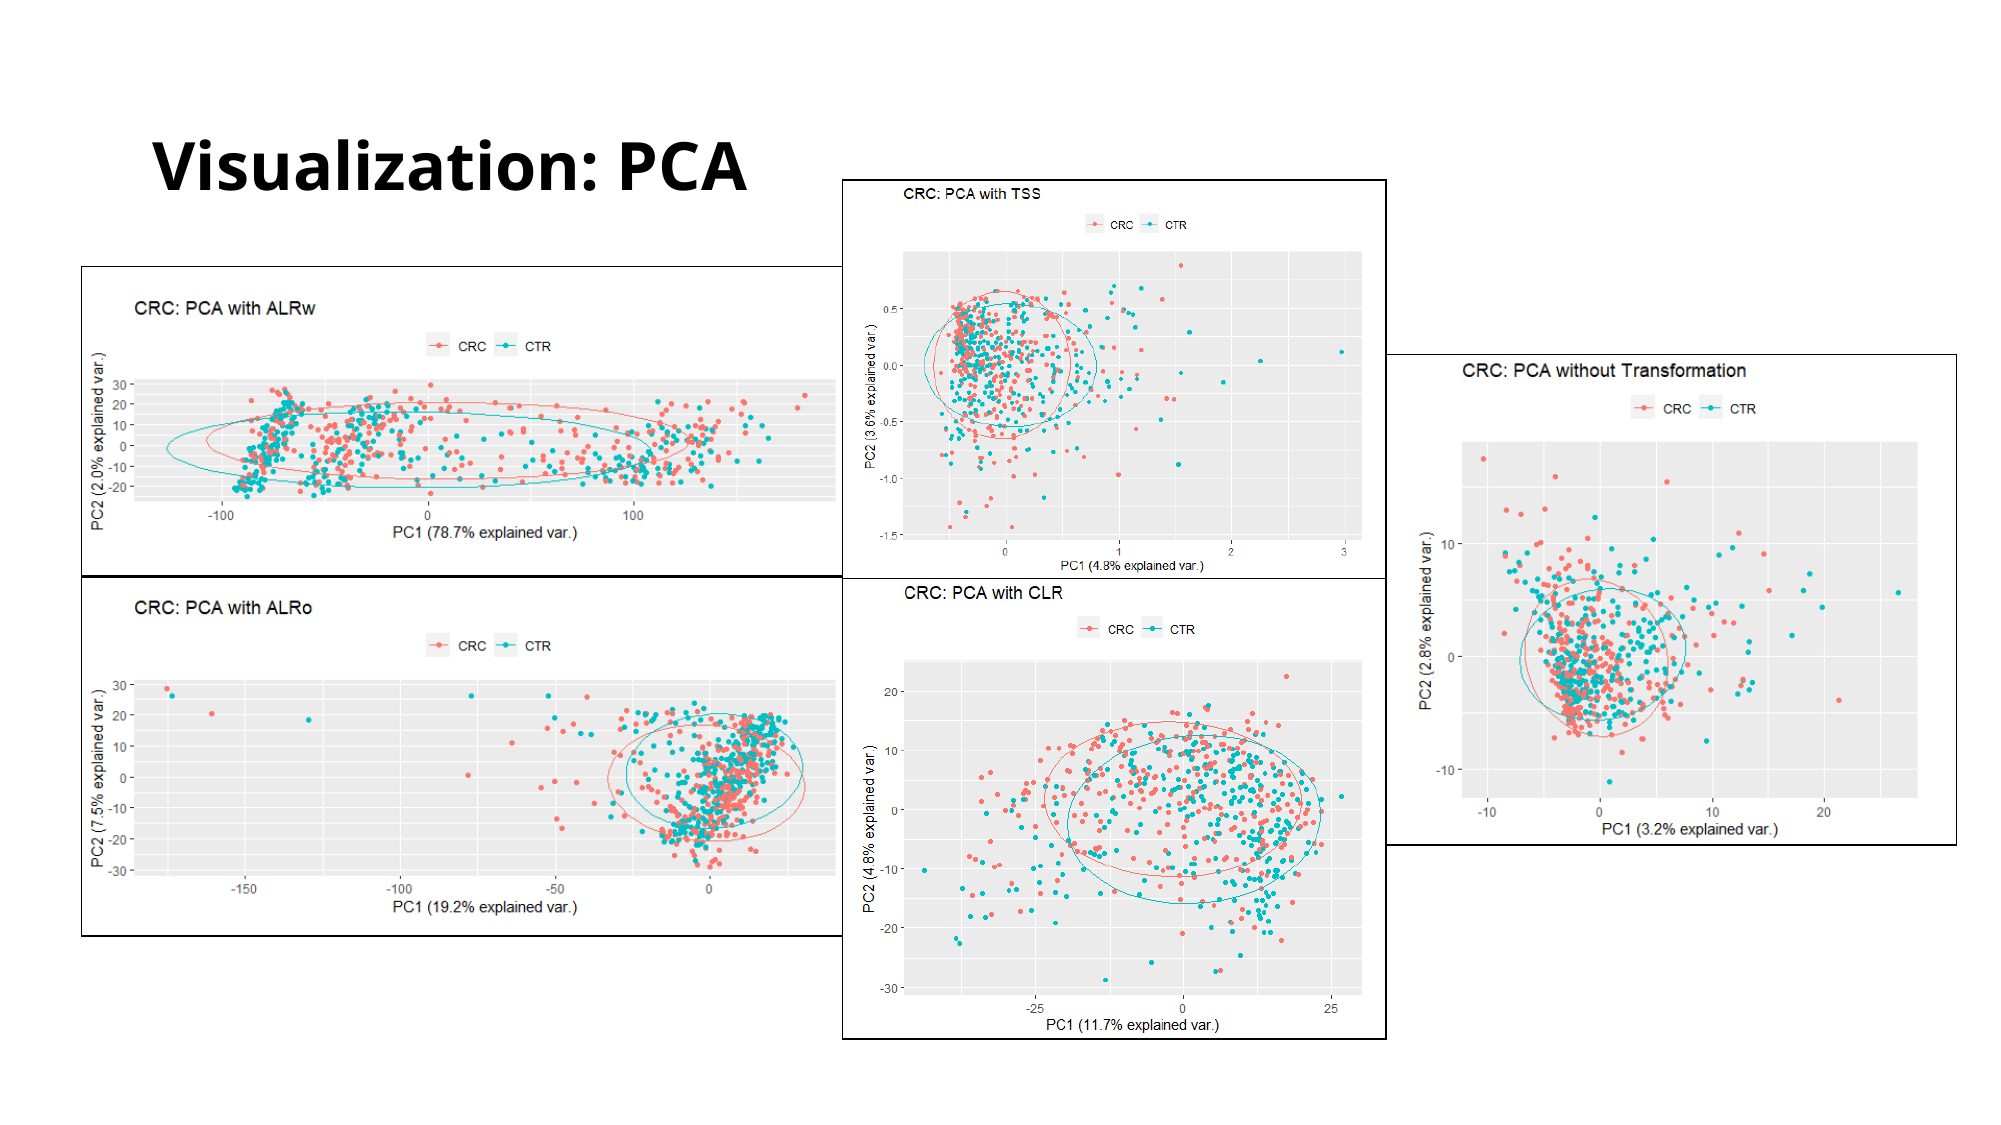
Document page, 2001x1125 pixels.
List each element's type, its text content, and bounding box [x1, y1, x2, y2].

picture [82, 267, 842, 576]
picture [82, 577, 842, 936]
picture [1387, 355, 1956, 845]
picture [843, 579, 1386, 1039]
title Visualization: PCA [137, 59, 1863, 278]
picture [843, 180, 1386, 578]
